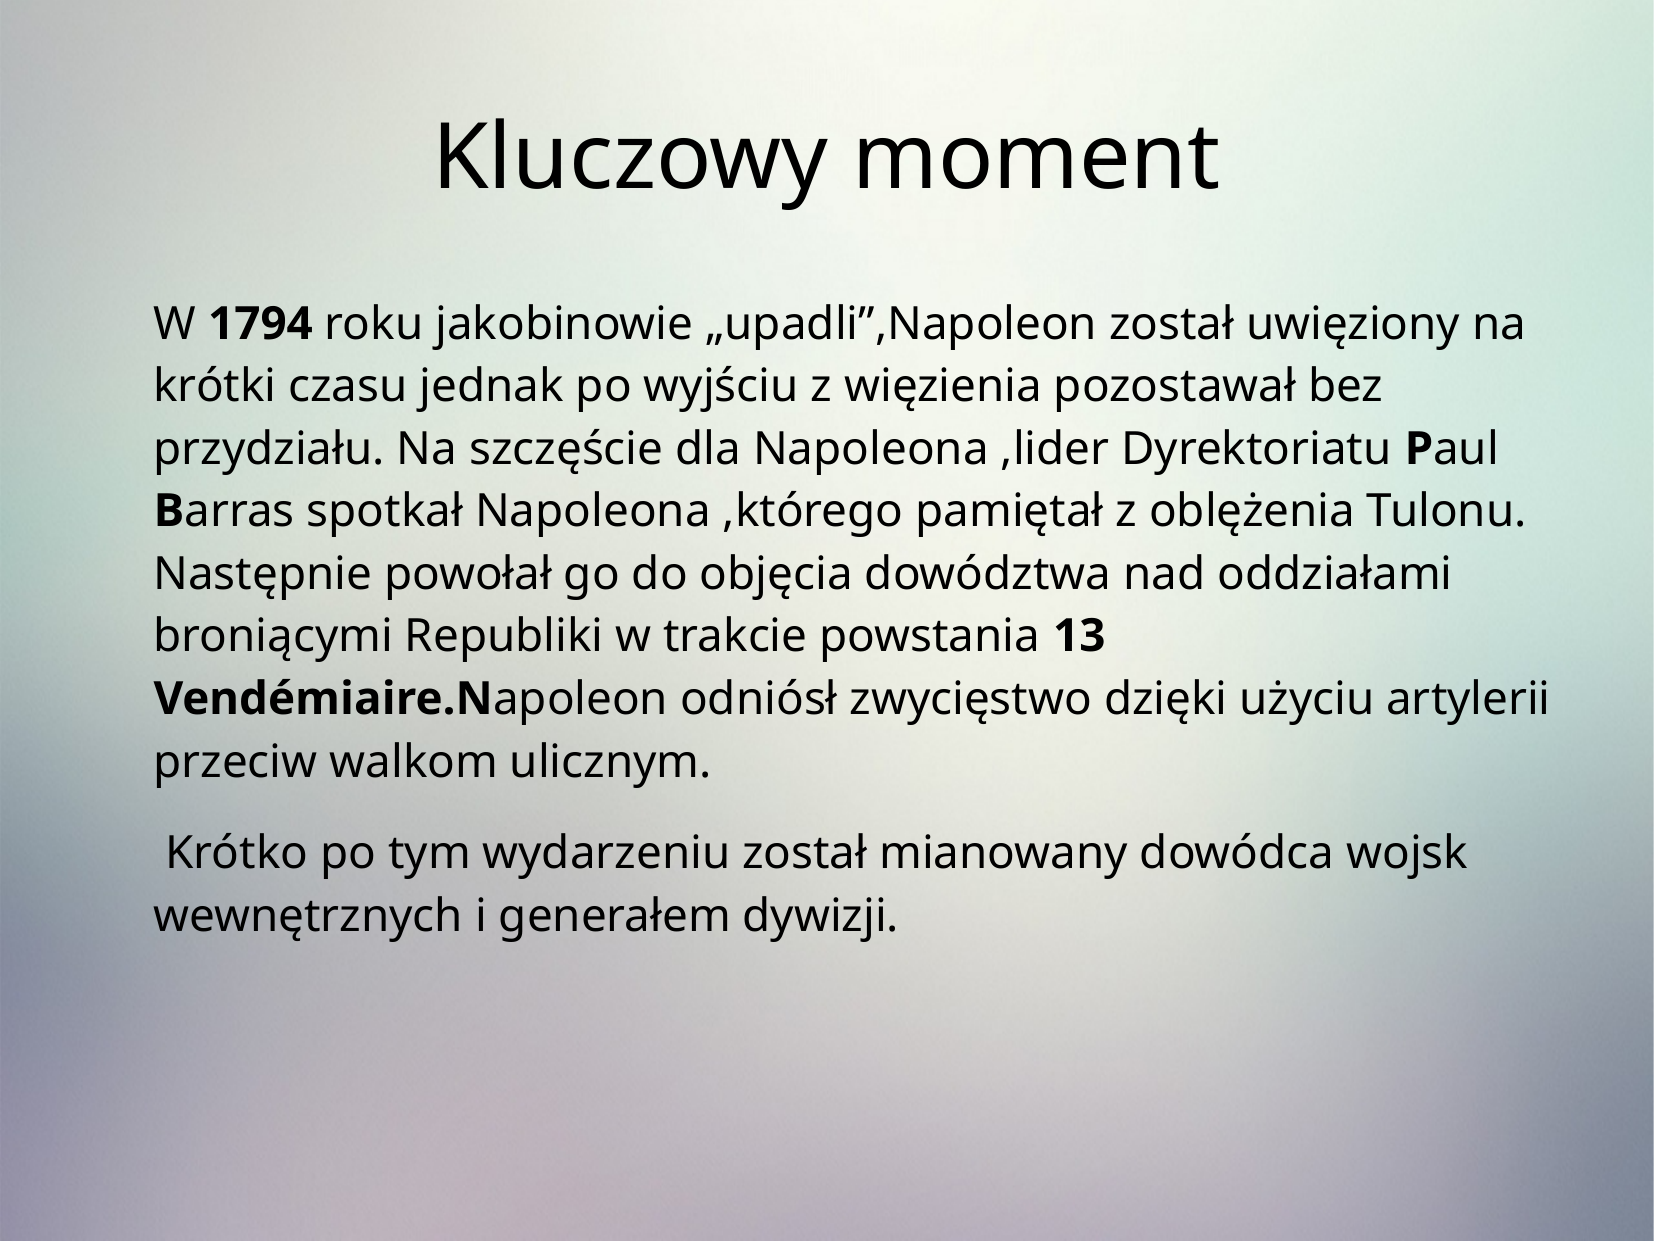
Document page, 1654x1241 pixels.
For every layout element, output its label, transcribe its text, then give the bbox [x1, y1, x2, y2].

list W 1794 roku jakobinowie „upadli”,Napoleon został uwięziony na krótki czasu jednak po wyjściu z więzienia pozostawał bez przydziału. Na szczęście dla Napoleona ,lider Dyrektoriatu Paul Barras spotkał Napoleona ,którego pamiętał z oblężenia Tulonu. Następnie powołał go do objęcia dowództwa nad oddziałami broniącymi Republiki w trakcie powstania 13 Vendémiaire.Napoleon odniósł zwycięstwo dzięki użyciu artylerii przeciw walkom ulicznym. Krótko po tym wydarzeniu został mianowany dowódca wojsk wewnętrznych i generałem dywizji. [82, 290, 1571, 1010]
title Kluczowy moment [82, 49, 1571, 257]
picture [0, 0, 1654, 1241]
